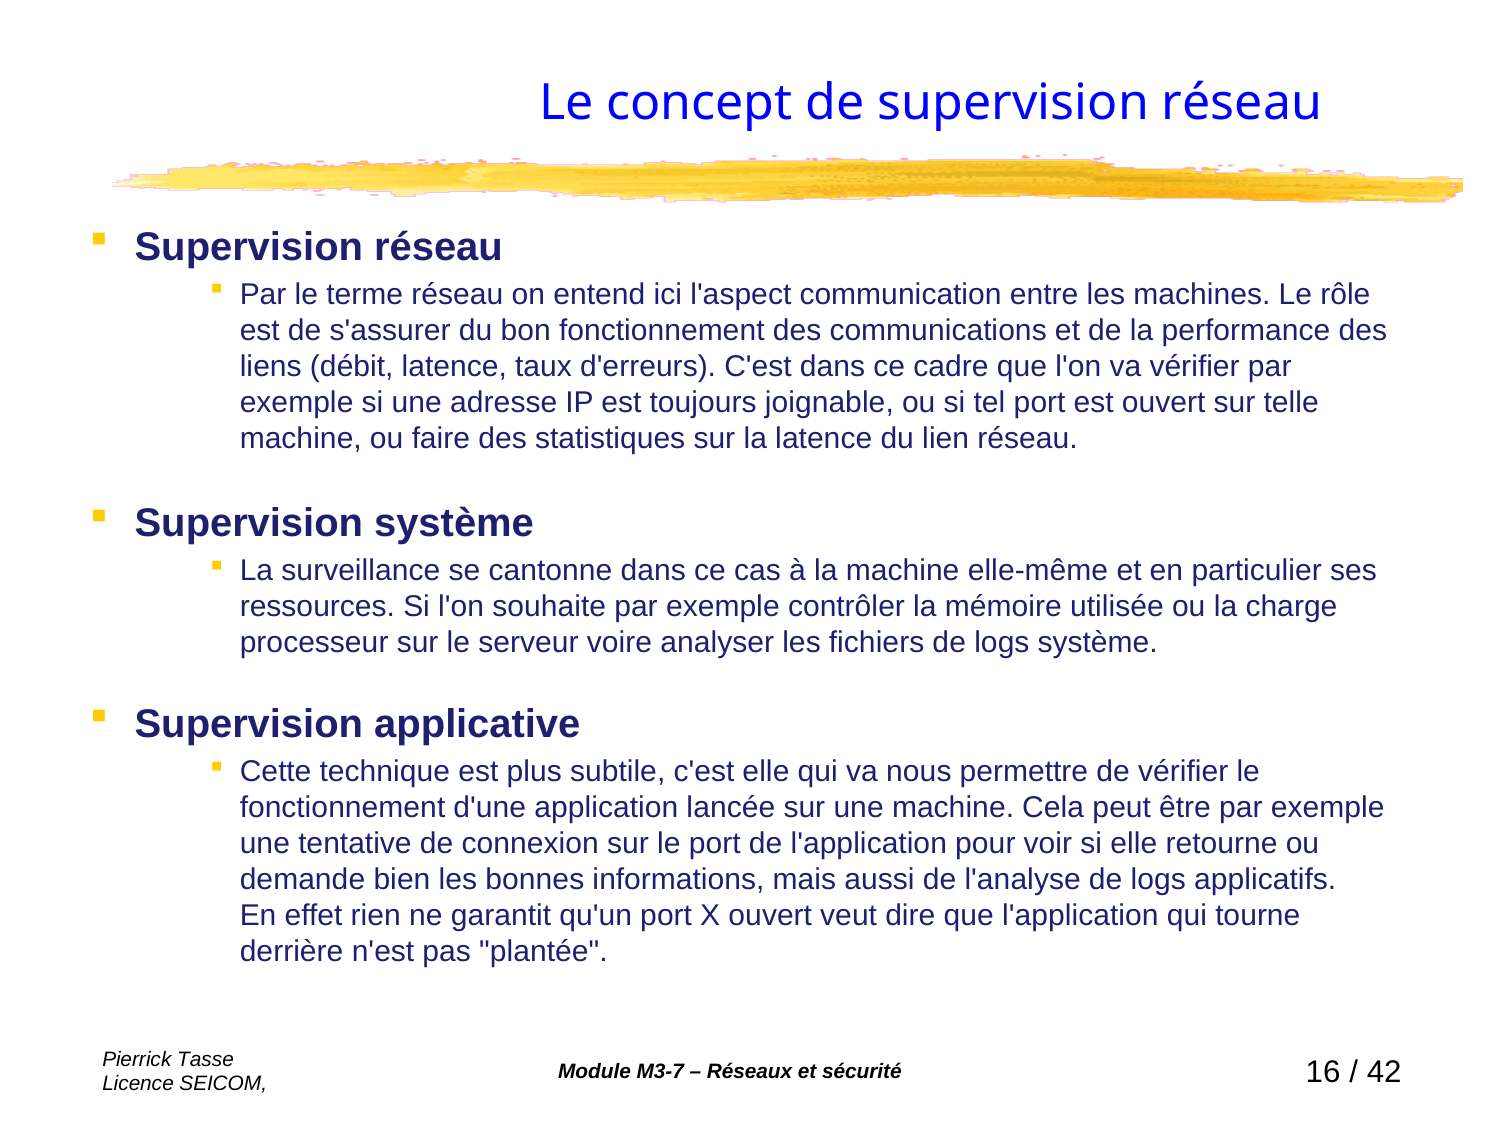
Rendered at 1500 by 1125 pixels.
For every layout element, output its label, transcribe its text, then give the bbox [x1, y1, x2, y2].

title Le concept de supervision réseau [62, 37, 1338, 138]
picture [112, 149, 1463, 213]
list Supervision réseau Par le terme réseau on entend ici l'aspect communication entre les machines. Le rôle est de s'assurer du bon fonctionnement des communications et de la performance des liens (débit, latence, taux d'erreurs). C'est dans ce cadre que l'on va vérifier par exemple si une adresse IP est toujours joignable, ou si tel port est ouvert sur telle machine, ou faire des statistiques sur la latence du lien réseau. Supervision système La surveillance se cantonne dans ce cas à la machine elle-même et en particulier ses ressources. Si l'on souhaite par exemple contrôler la mémoire utilisée ou la charge processeur sur le serveur voire analyser les fichiers de logs système. Supervision applicative Cette technique est plus subtile, c'est elle qui va nous permettre de vérifier le fonctionnement d'une application lancée sur une machine. Cela peut être par exemple une tentative de connexion sur le port de l'application pour voir si elle retourne ou demande bien les bonnes informations, mais aussi de l'analyse de logs applicatifs. En effet rien ne garantit qu'un port X ouvert veut dire que l'application qui tourne derrière n'est pas "plantée". [74, 212, 1417, 993]
